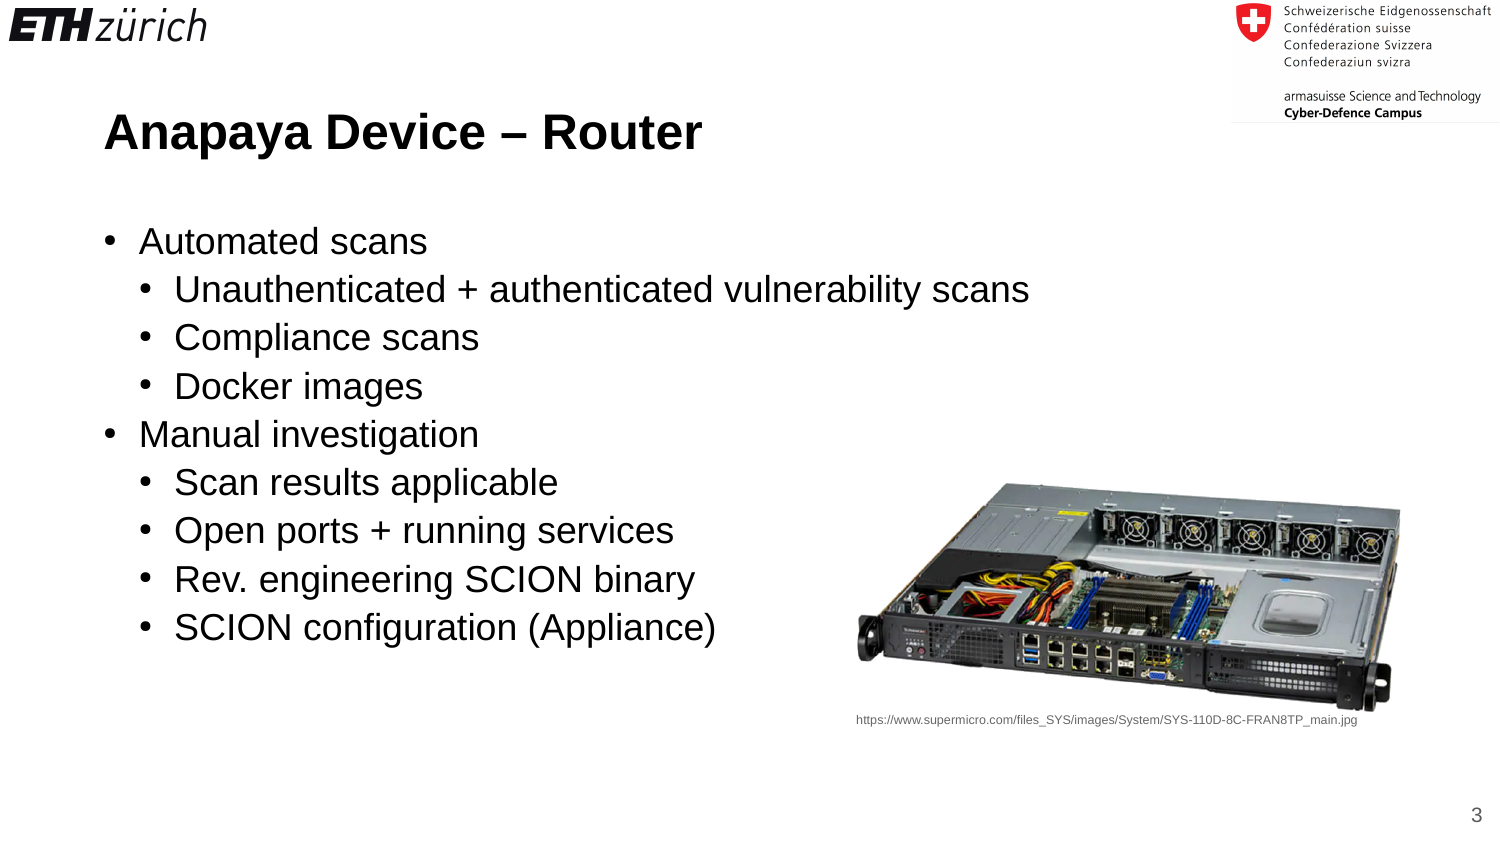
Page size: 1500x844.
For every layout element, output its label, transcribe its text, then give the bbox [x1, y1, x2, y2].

text_box https://www.supermicro.com/files_SYS/images/System/SYS-110D-8C-FRAN8TP_main.jpg [841, 705, 1433, 765]
text_box Anapaya Device – Router [88, 88, 1182, 178]
picture [1231, 0, 1500, 123]
picture [841, 481, 1433, 705]
picture [8, 8, 207, 42]
text_box Automated scans Unauthenticated + authenticated vulnerability scans Compliance scans Docker images Manual investigation Scan results applicable Open ports + running services Rev. engineering SCION binary SCION configuration (Appliance) [88, 206, 1093, 680]
